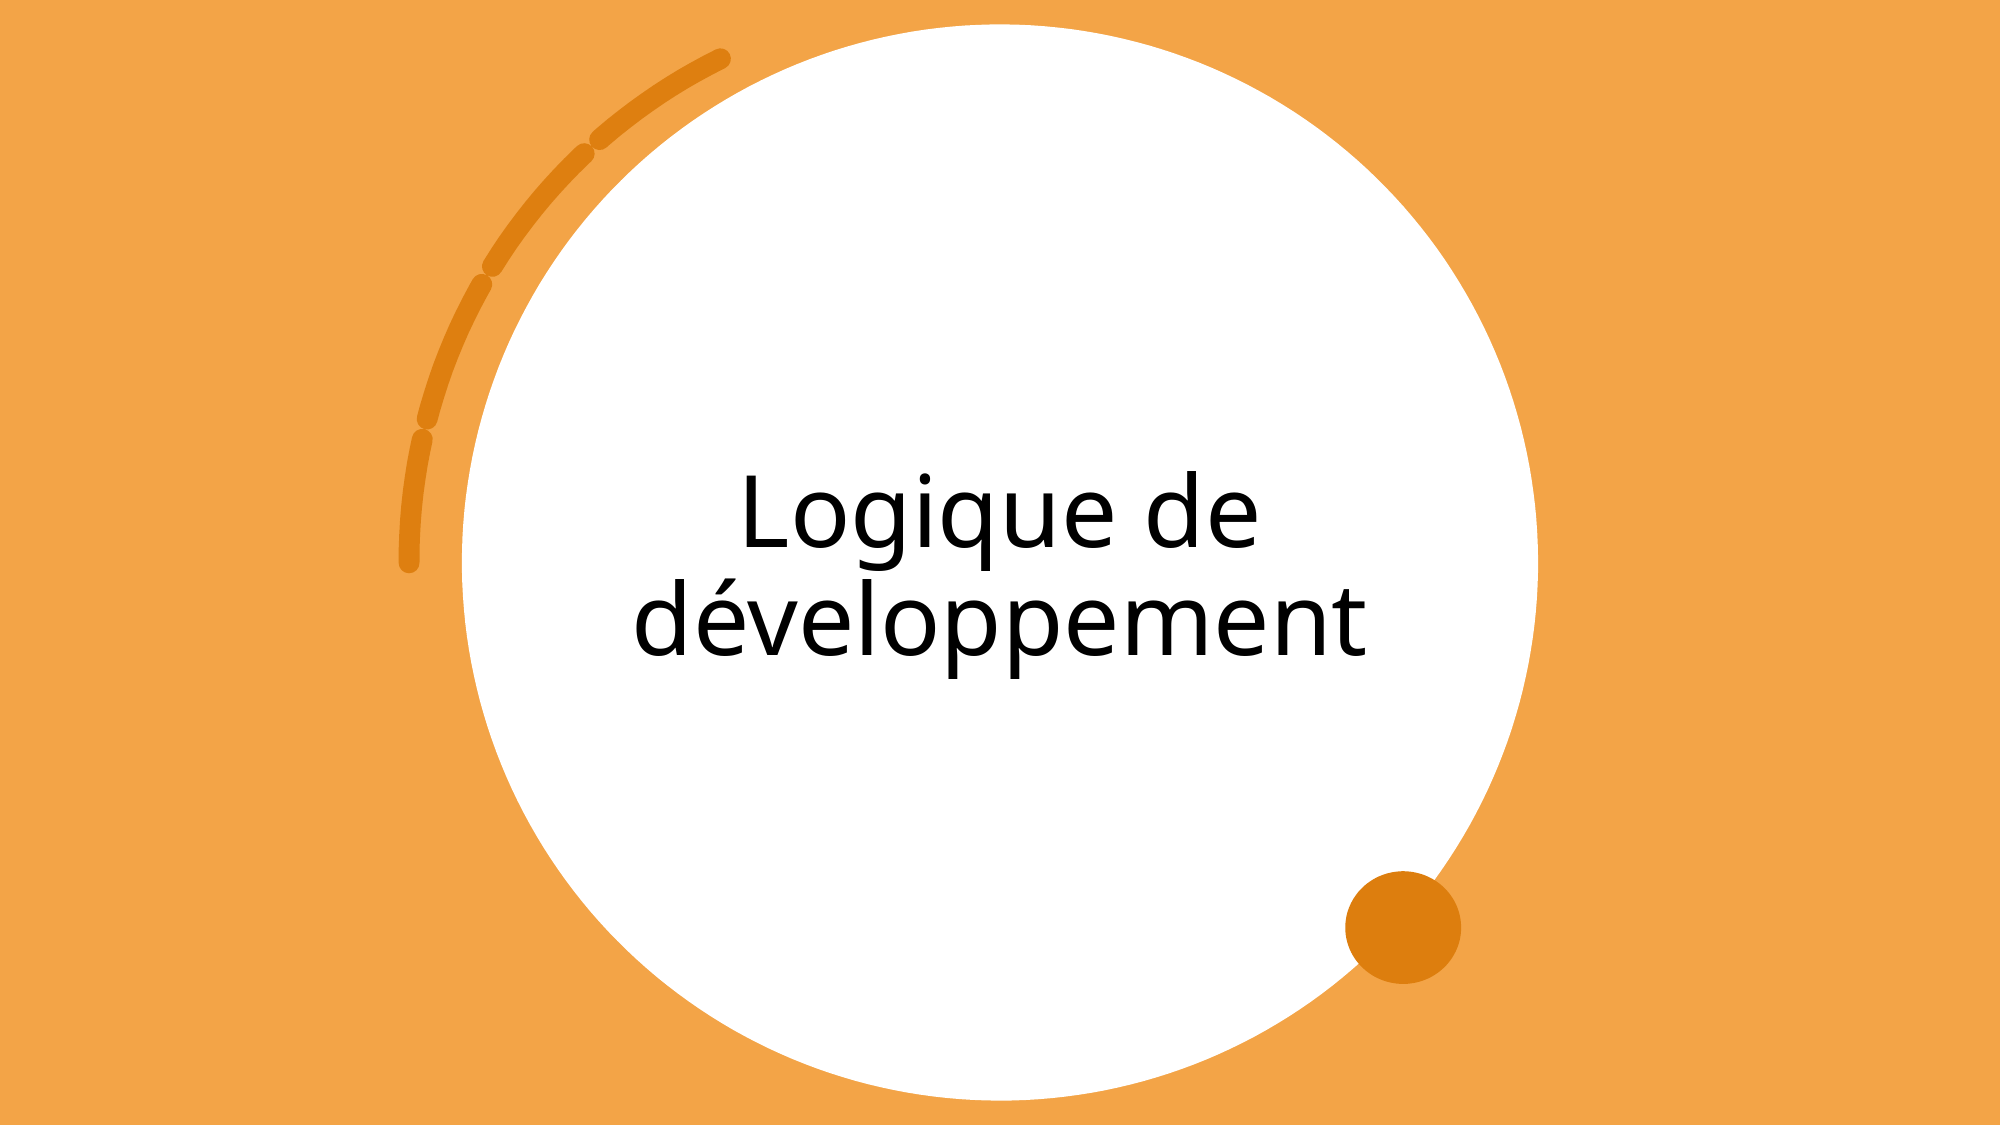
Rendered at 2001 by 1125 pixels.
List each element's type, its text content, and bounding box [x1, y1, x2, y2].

title Logique de développement [543, 340, 1457, 755]
text_box [0, 0, 2000, 1125]
